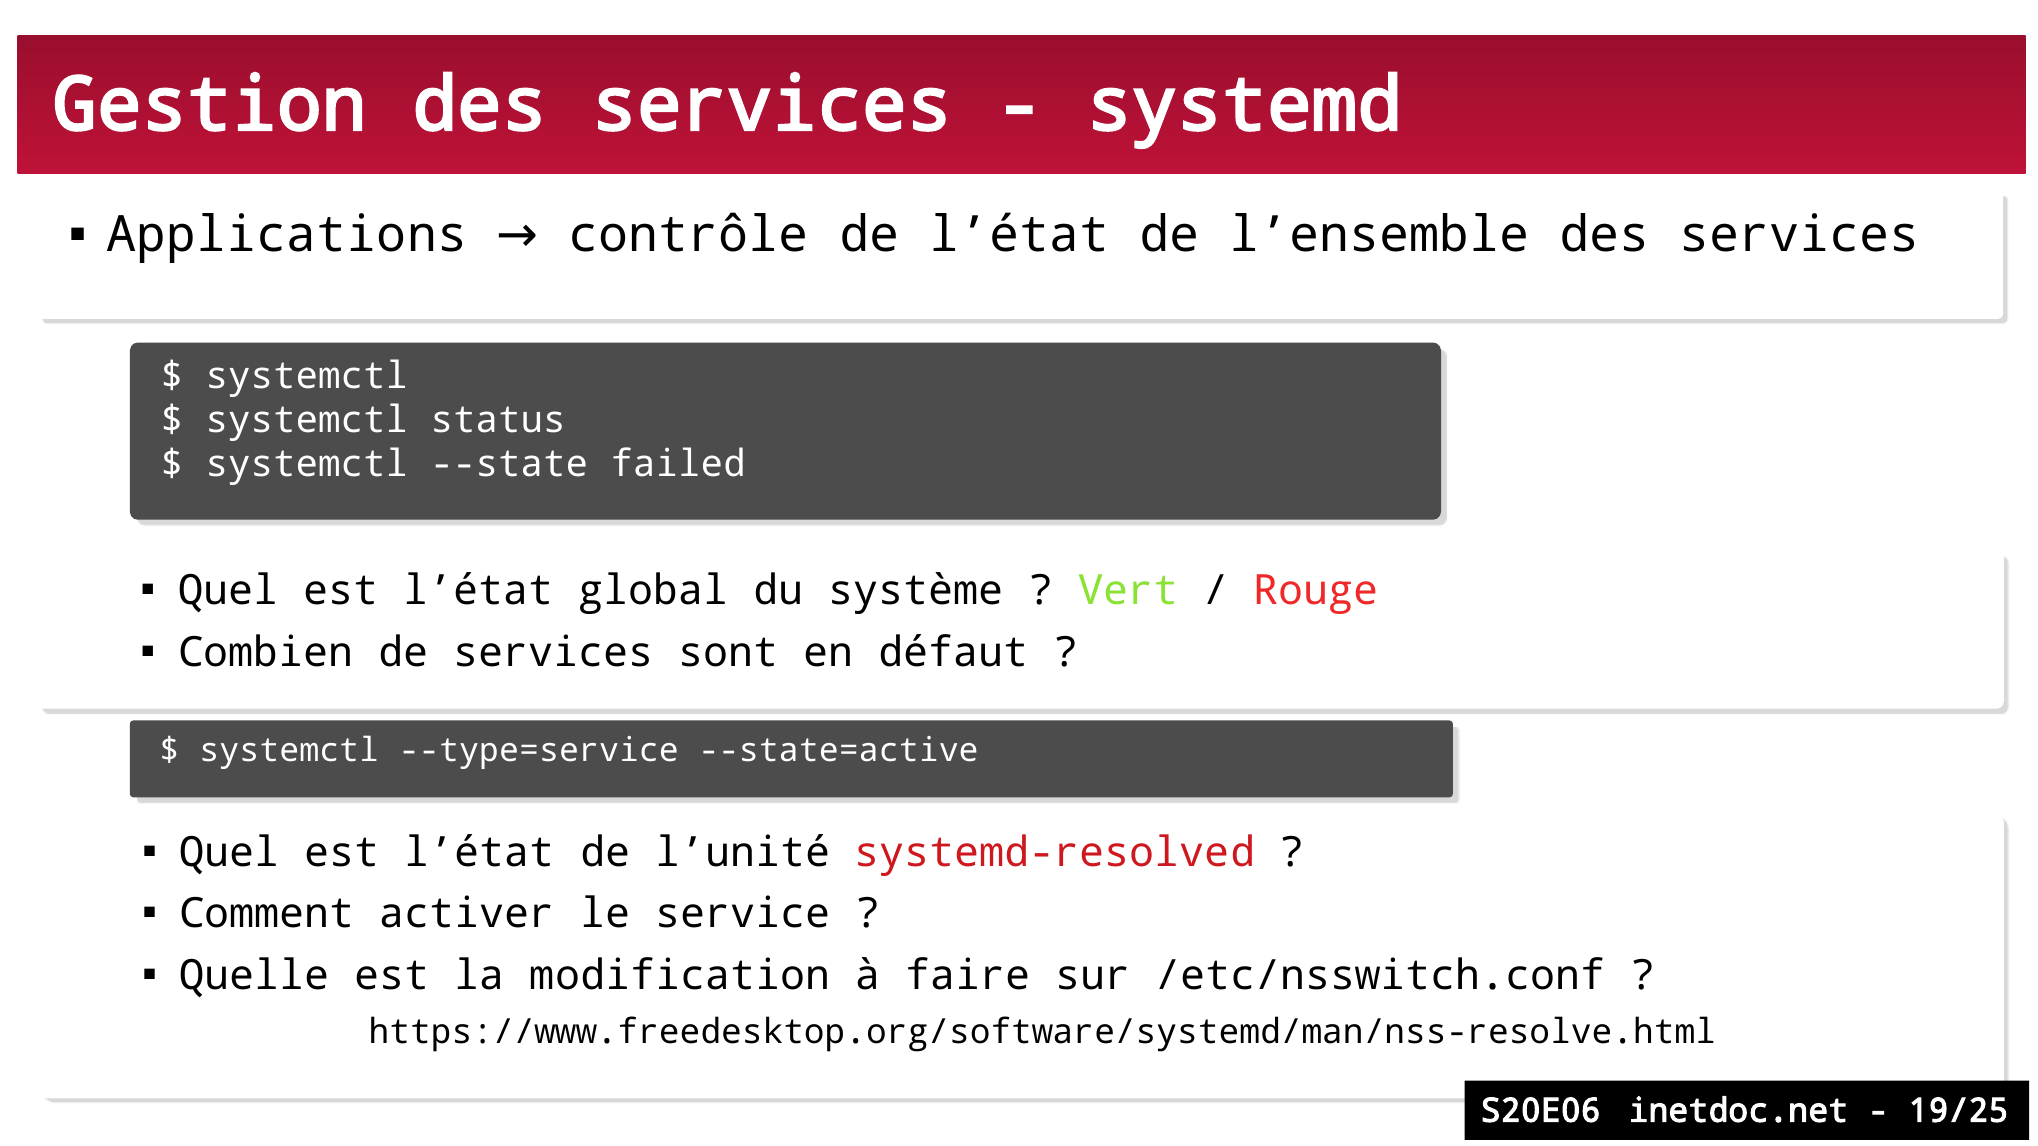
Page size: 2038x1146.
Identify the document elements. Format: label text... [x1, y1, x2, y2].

text_box Applications → contrôle de l’état de l’ensemble des services [35, 188, 2004, 319]
text_box Quel est l’état global du système ? Vert / Rouge Combien de services sont en défaut ? [35, 549, 2004, 709]
text_box S20E06 inetdoc.net - 22/25 [1464, 1080, 2030, 1140]
text_box $ systemctl --type=service --state=active [129, 720, 1453, 798]
text_box Gestion des services - systemd [17, 35, 2026, 174]
text_box Quel est l’état de l’unité systemd-resolved ? Comment activer le service ? Quelle est la modification à faire sur /etc/nsswitch.conf ? https://www.freedesktop.org/software/systemd/man/nss-resolve.html [35, 809, 2004, 1099]
text_box $ systemctl $ systemctl status $ systemctl --state failed [129, 342, 1442, 520]
